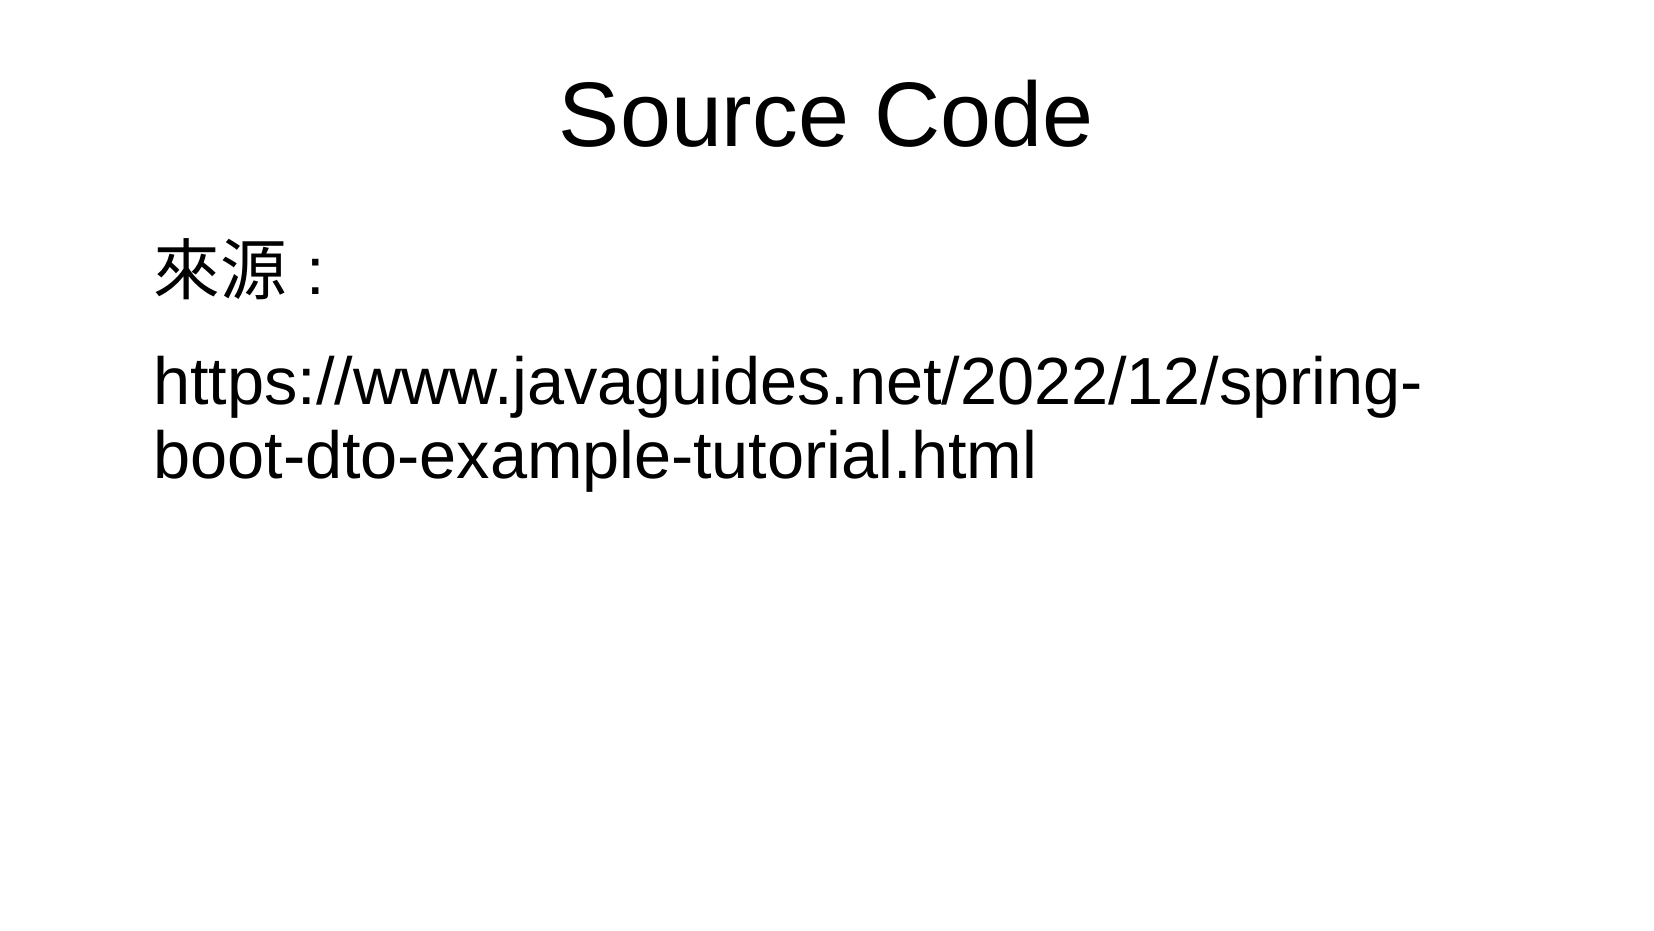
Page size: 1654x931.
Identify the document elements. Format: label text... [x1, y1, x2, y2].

list 來源: https://www.javaguides.net/2022/12/spring-boot-dto-example-tutorial.html [82, 217, 1571, 757]
title Source Code [82, 23, 1571, 206]
